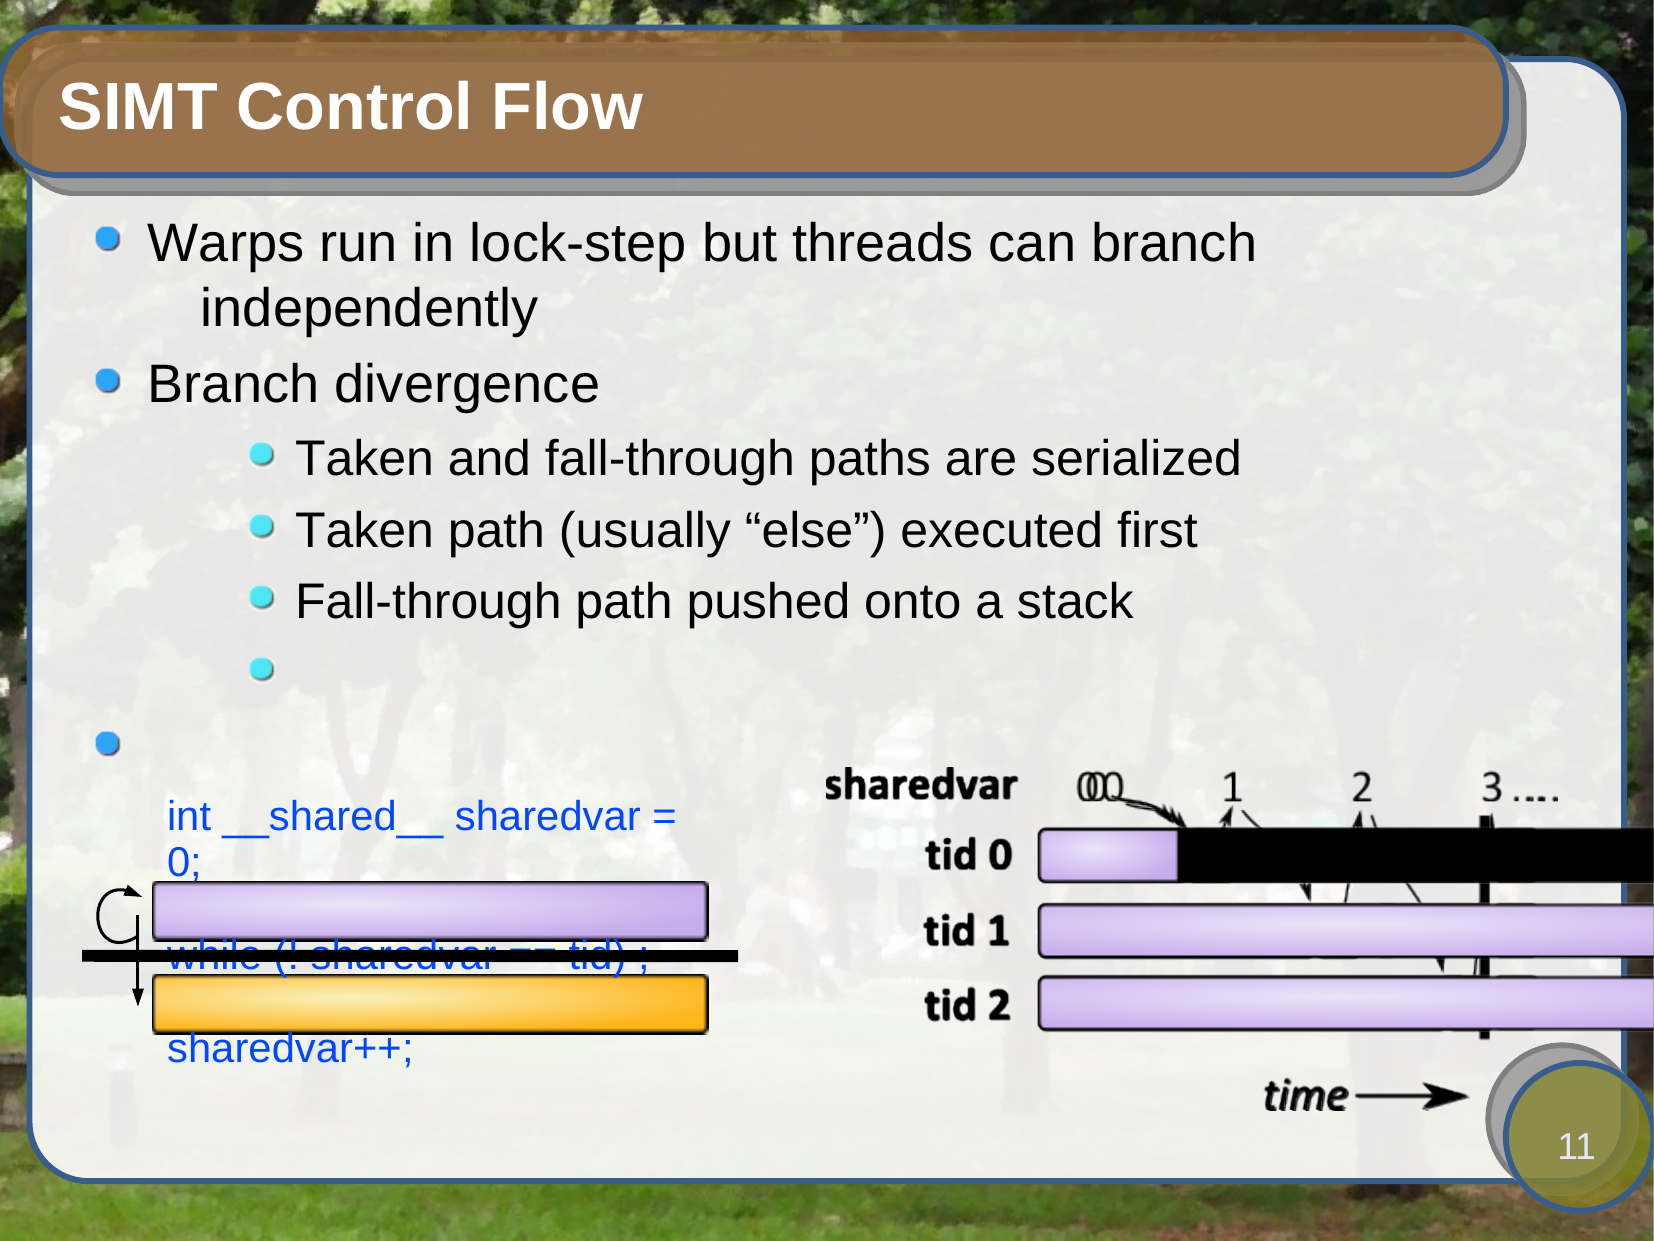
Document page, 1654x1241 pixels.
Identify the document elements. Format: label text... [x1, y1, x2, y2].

title SIMT Control Flow [59, 36, 1447, 170]
text_box int __shared__ sharedvar = 0; while (! sharedvar == tid) ; sharedvar++; [152, 962, 739, 1034]
list Warps run in lock-step but threads can branch independently Branch divergence Taken and fall-through paths are serialized Taken path (usually “else”) executed first Fall-through path pushed onto a stack [59, 206, 1595, 1137]
text_box [1529, 1122, 1625, 1179]
picture [826, 767, 1654, 1111]
text_box int __shared__ sharedvar = 0; while (! sharedvar == tid) ; sharedvar++; [152, 784, 739, 950]
